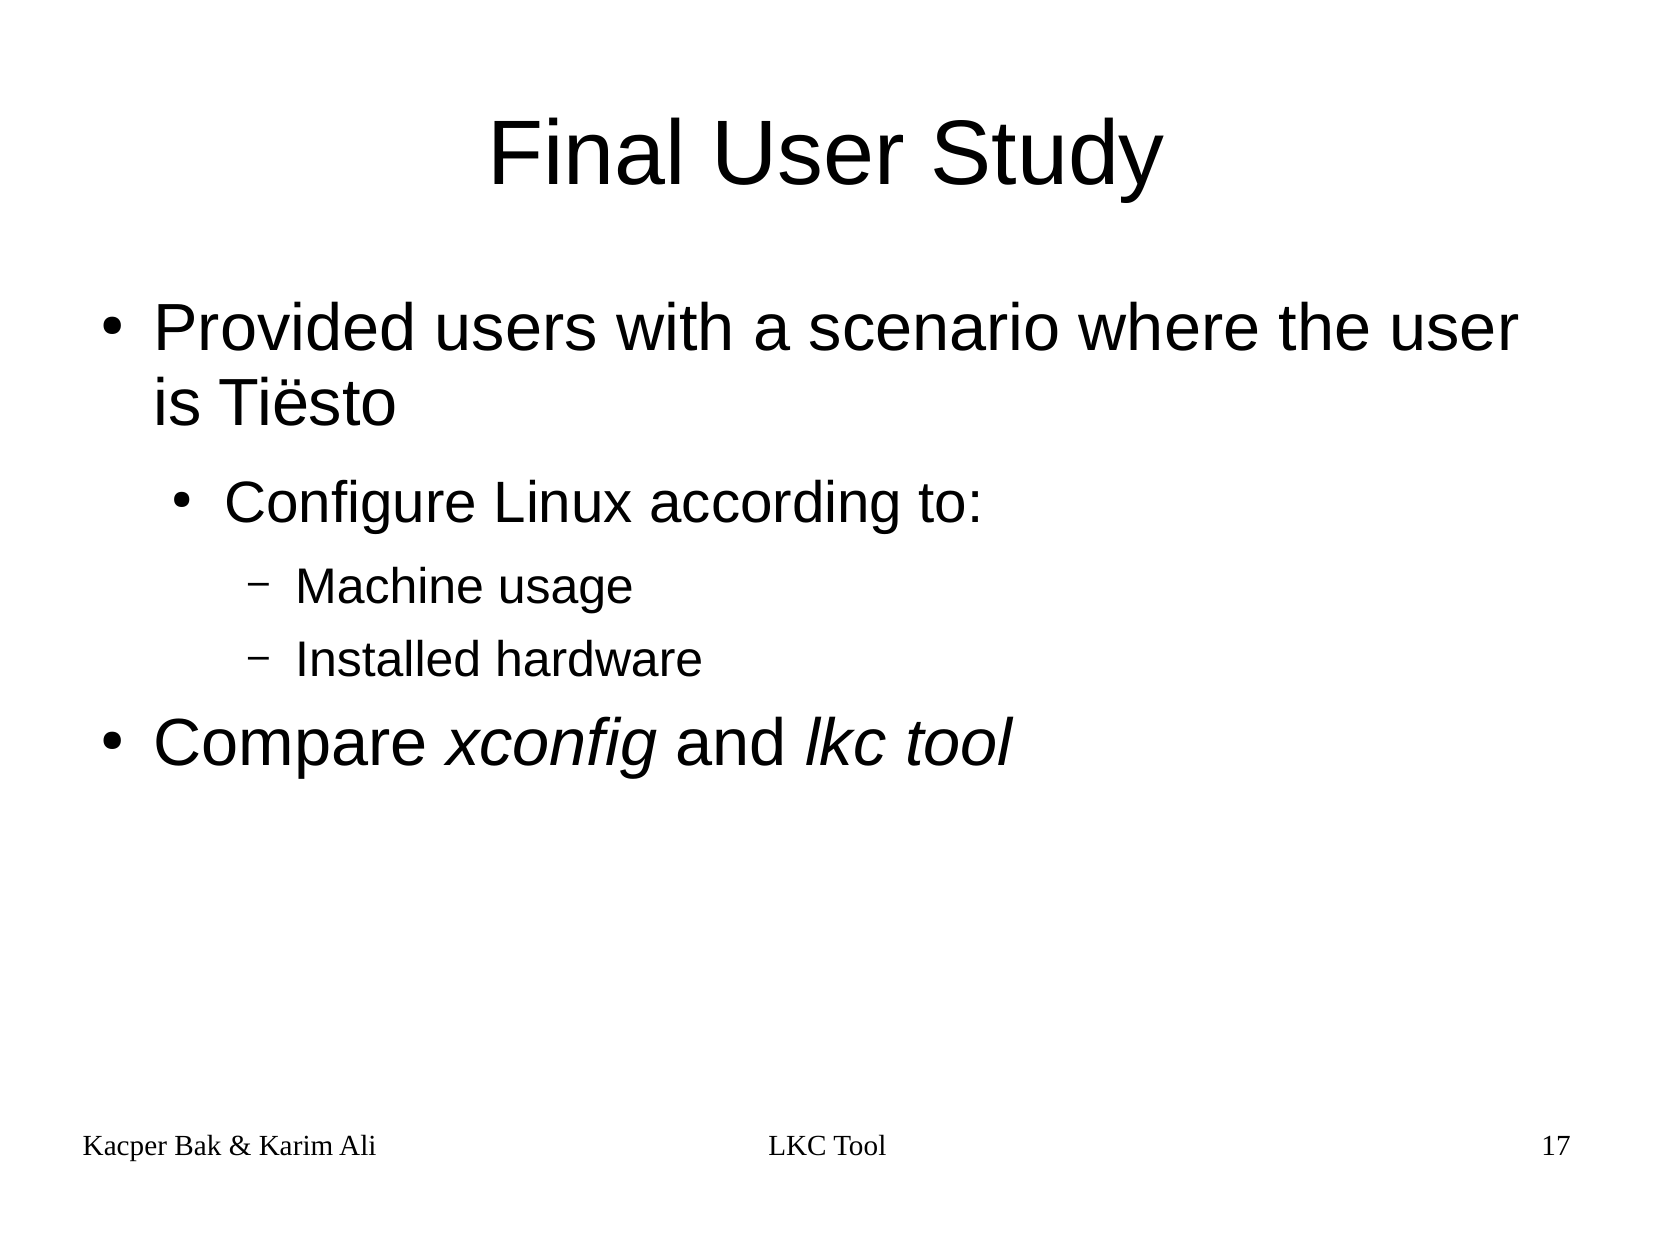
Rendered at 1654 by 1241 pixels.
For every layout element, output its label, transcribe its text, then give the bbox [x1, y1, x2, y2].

list Provided users with a scenario where the user is Tiësto Configure Linux according to: Machine usage Installed hardware Compare xconfig and lkc tool [82, 290, 1571, 1109]
title Final User Study [82, 49, 1571, 257]
